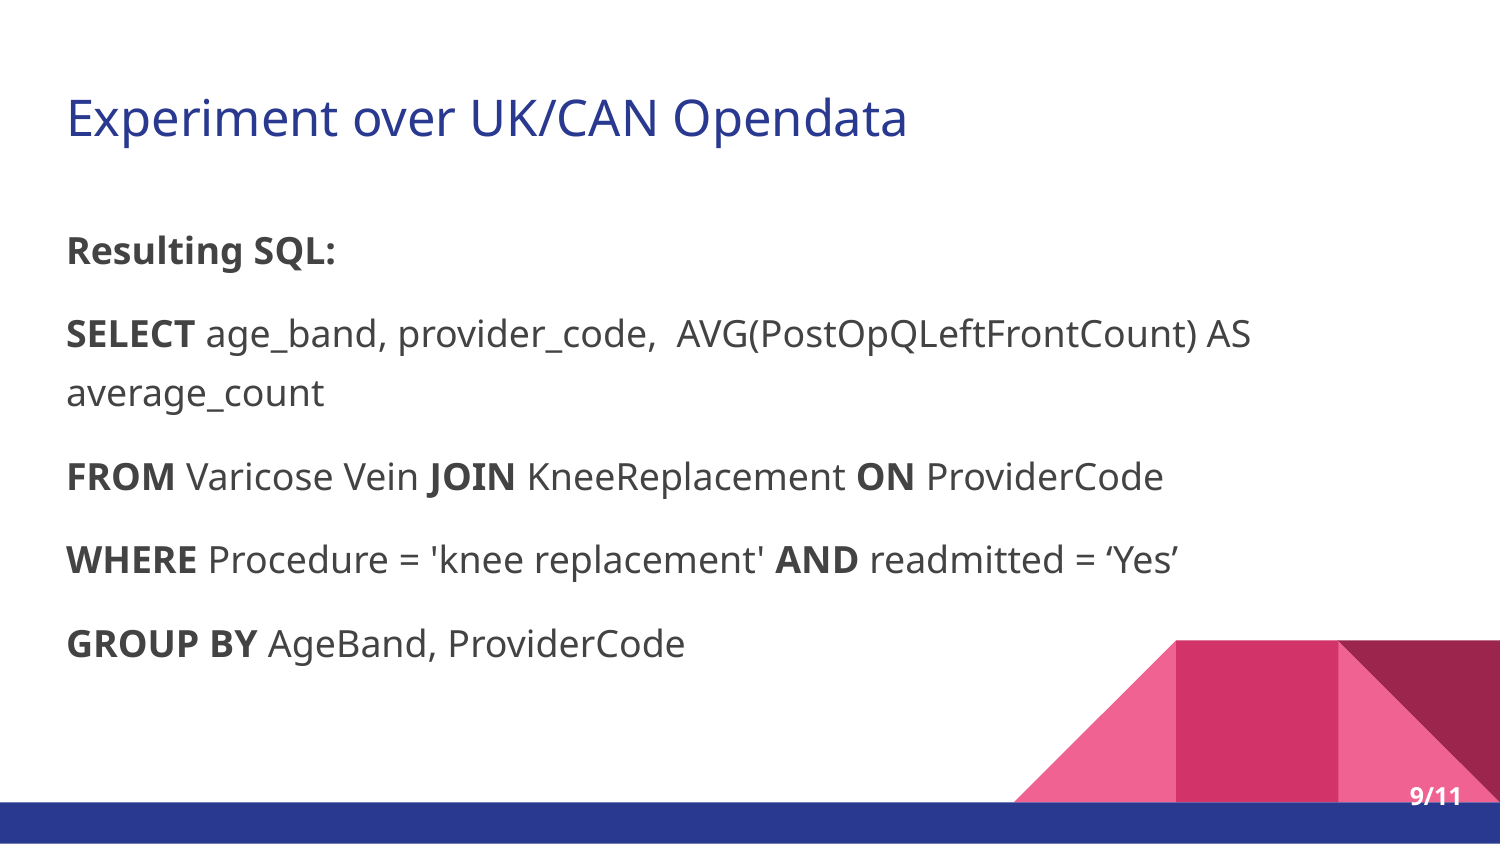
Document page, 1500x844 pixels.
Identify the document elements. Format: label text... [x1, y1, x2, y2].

title Experiment over UK/CAN Opendata [51, 67, 1449, 167]
slide_number 9/11 [1344, 762, 1478, 828]
list Resulting SQL: SELECT age_band, provider_code, AVG(PostOpQLeftFrontCount) AS average_count FROM Varicose Vein JOIN KneeReplacement ON ProviderCode WHERE Procedure = 'knee replacement' AND readmitted = ‘Yes’ GROUP BY AgeBand, ProviderCode [51, 201, 1449, 750]
